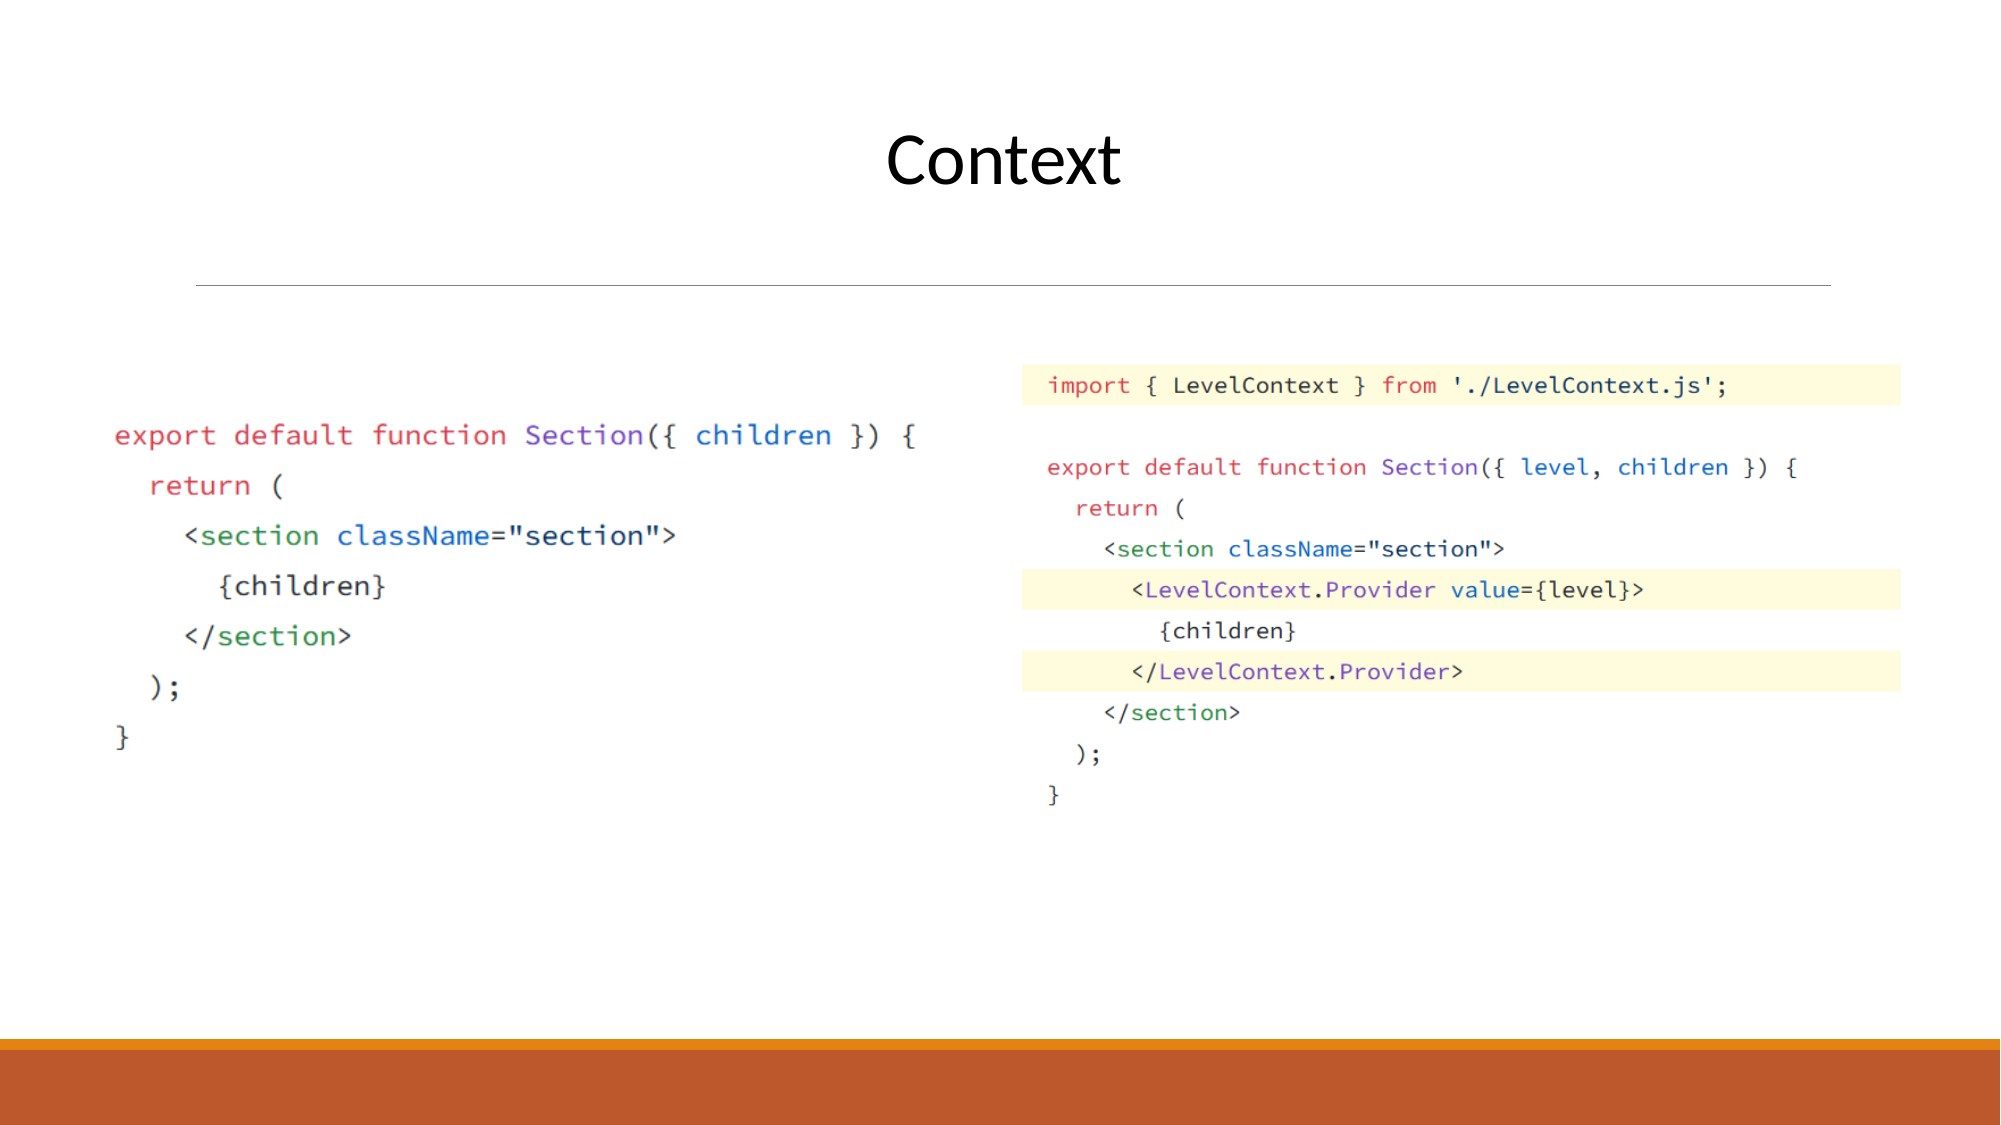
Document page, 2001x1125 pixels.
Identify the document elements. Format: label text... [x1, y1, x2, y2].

title Context [180, 47, 1830, 285]
picture [1022, 352, 1901, 827]
picture [99, 400, 979, 778]
